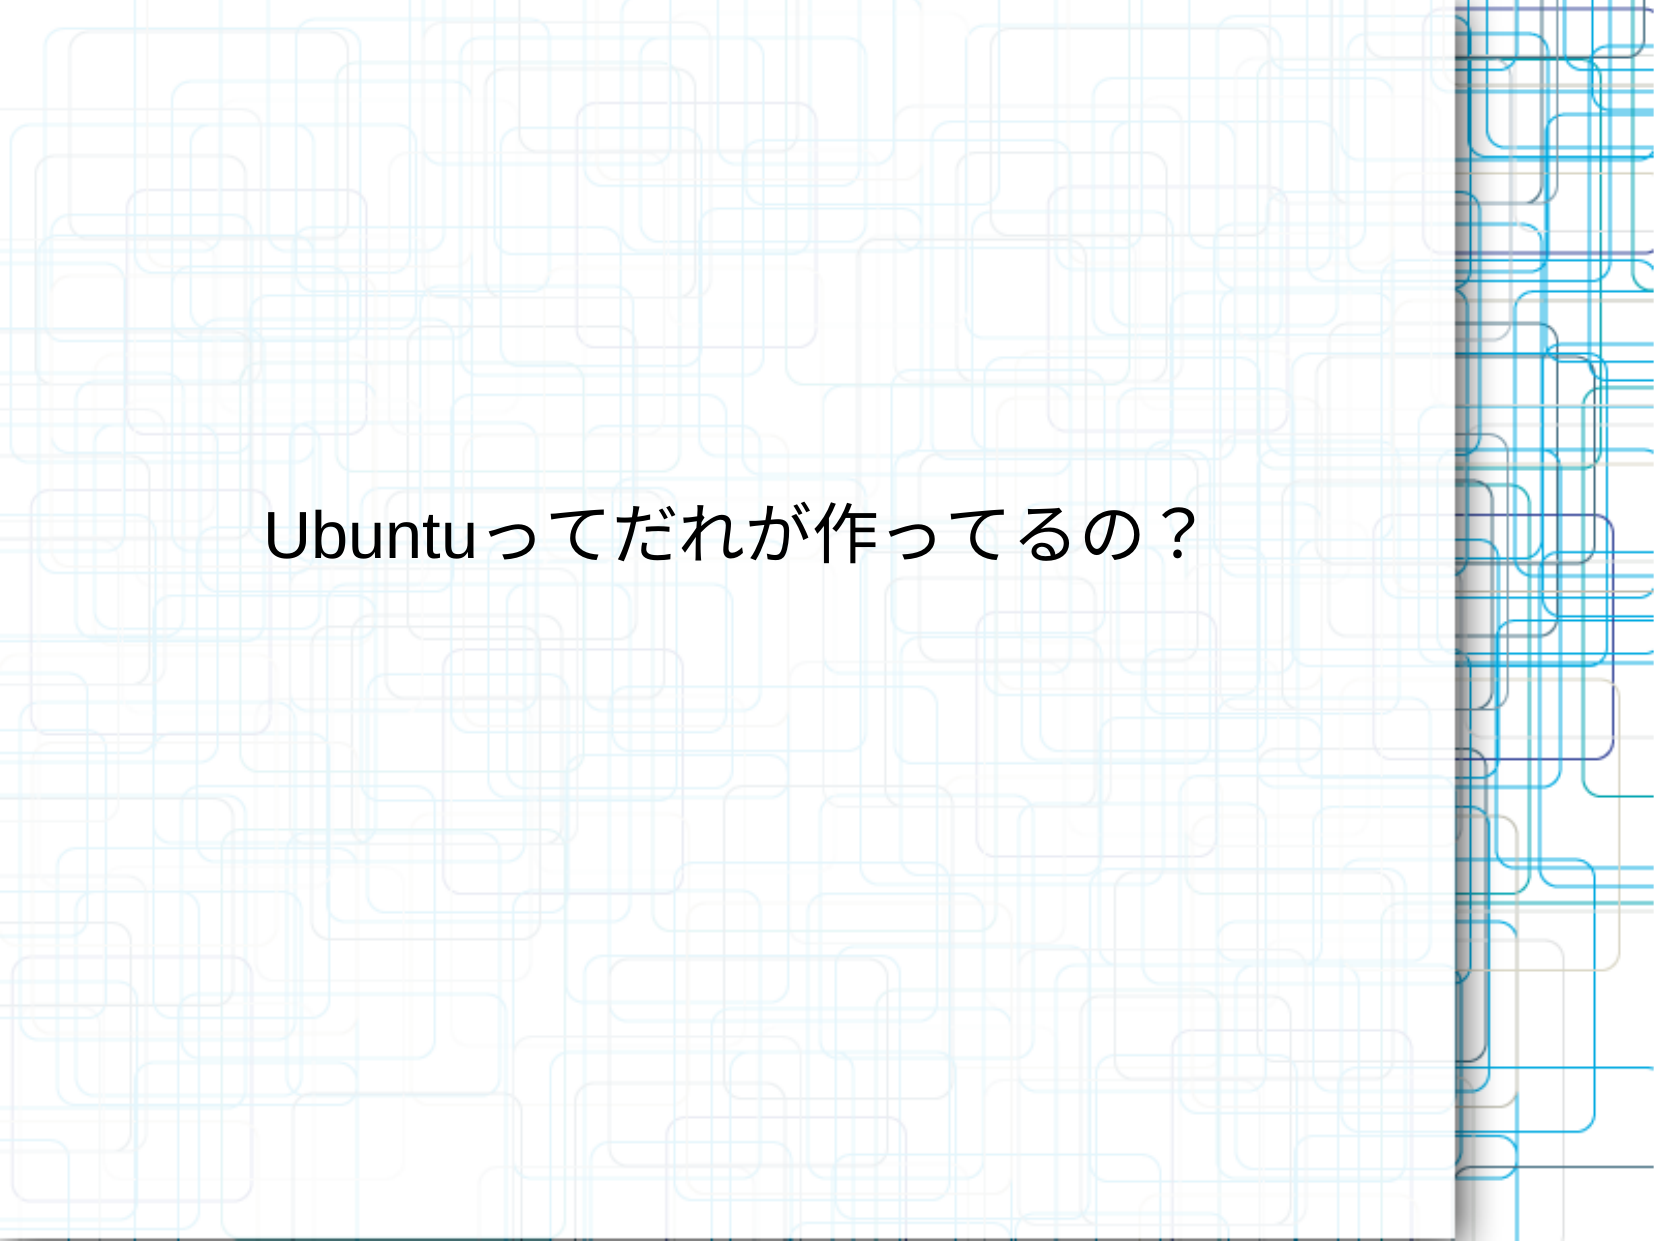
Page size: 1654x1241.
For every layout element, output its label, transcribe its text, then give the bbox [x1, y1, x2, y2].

subtitle Ubuntuってだれが作ってるの？ [59, 49, 1418, 1010]
picture [0, 0, 1654, 1241]
